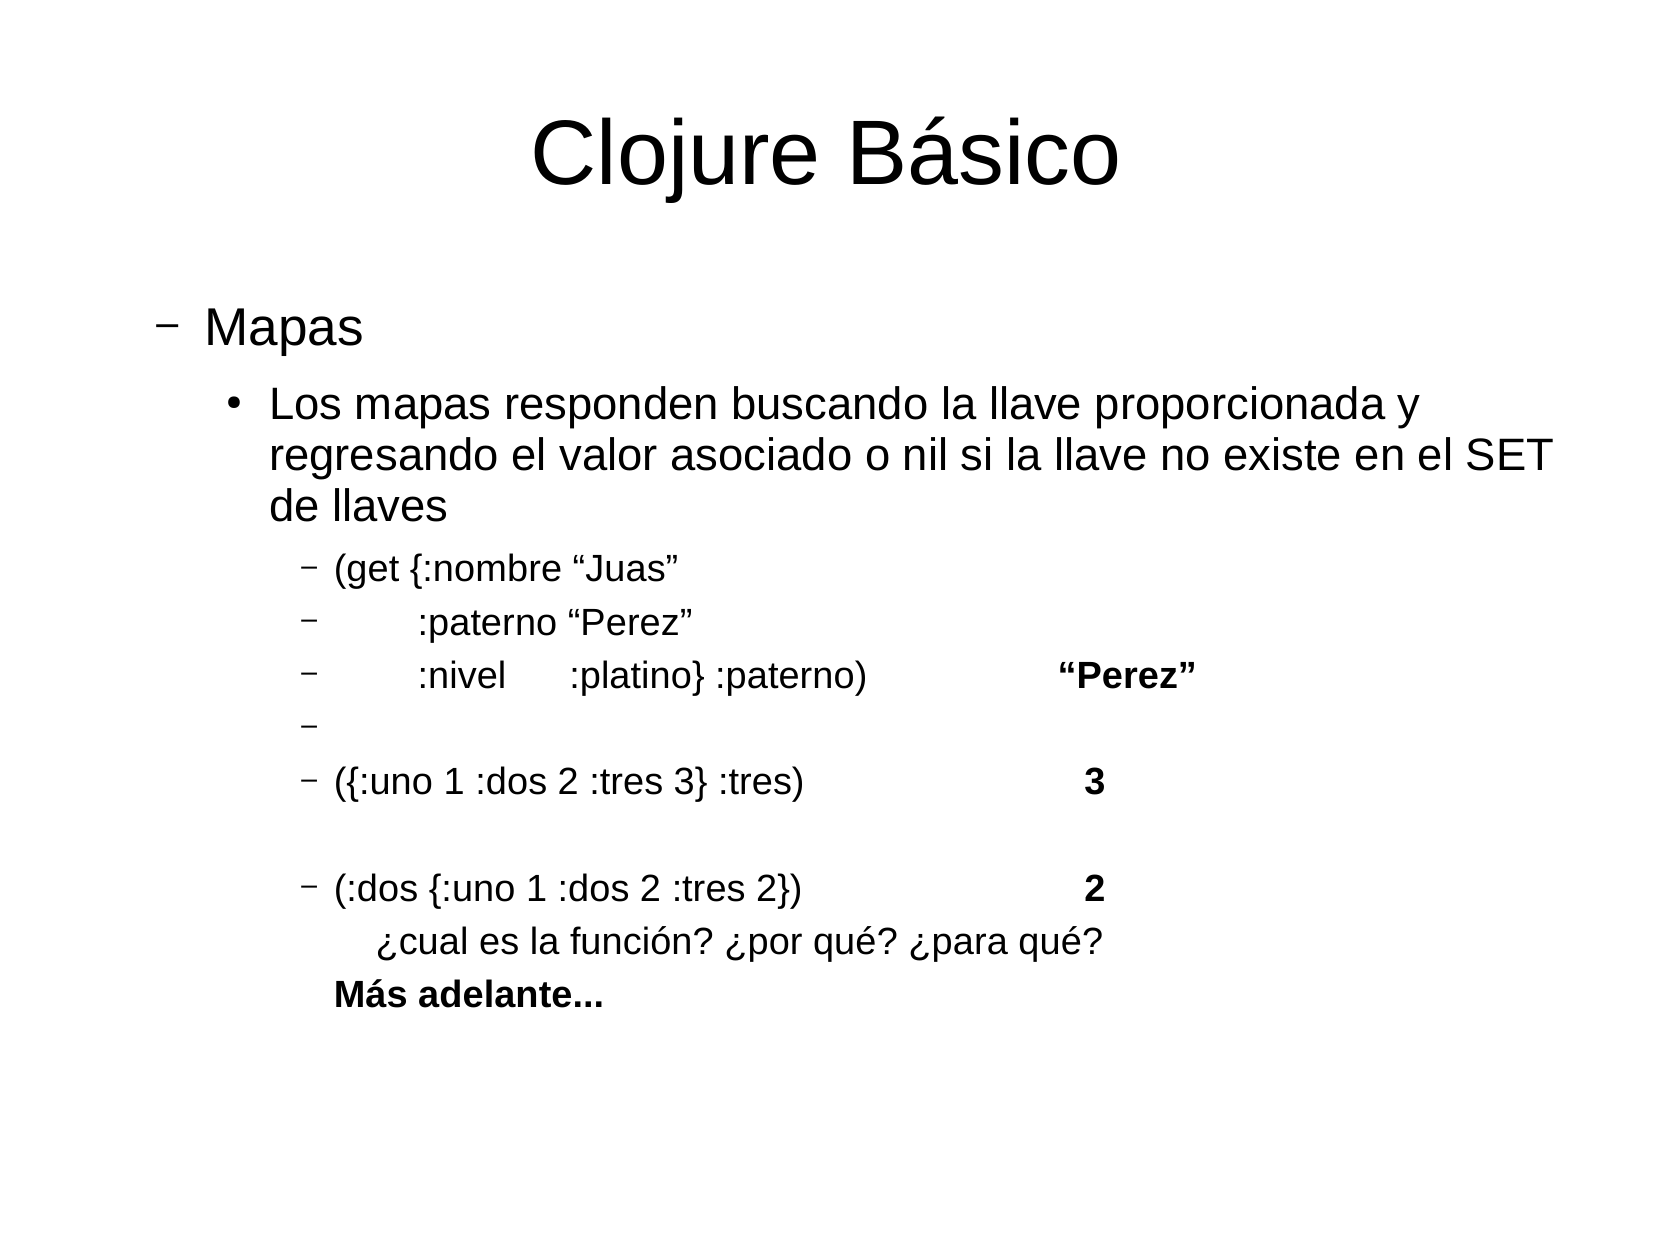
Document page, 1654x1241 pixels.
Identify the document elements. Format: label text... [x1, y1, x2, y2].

title Clojure Básico [82, 49, 1571, 257]
list Mapas Los mapas responden buscando la llave proporcionada y regresando el valor asociado o nil si la llave no existe en el SET de llaves (get {:nombre “Juas” :paterno “Perez” :nivel :platino} :paterno) “Perez” ({:uno 1 :dos 2 :tres 3} :tres) 3 (:dos {:uno 1 :dos 2 :tres 2}) 2 ¿cual es la función? ¿por qué? ¿para qué? Más adelante... [75, 297, 1564, 1017]
